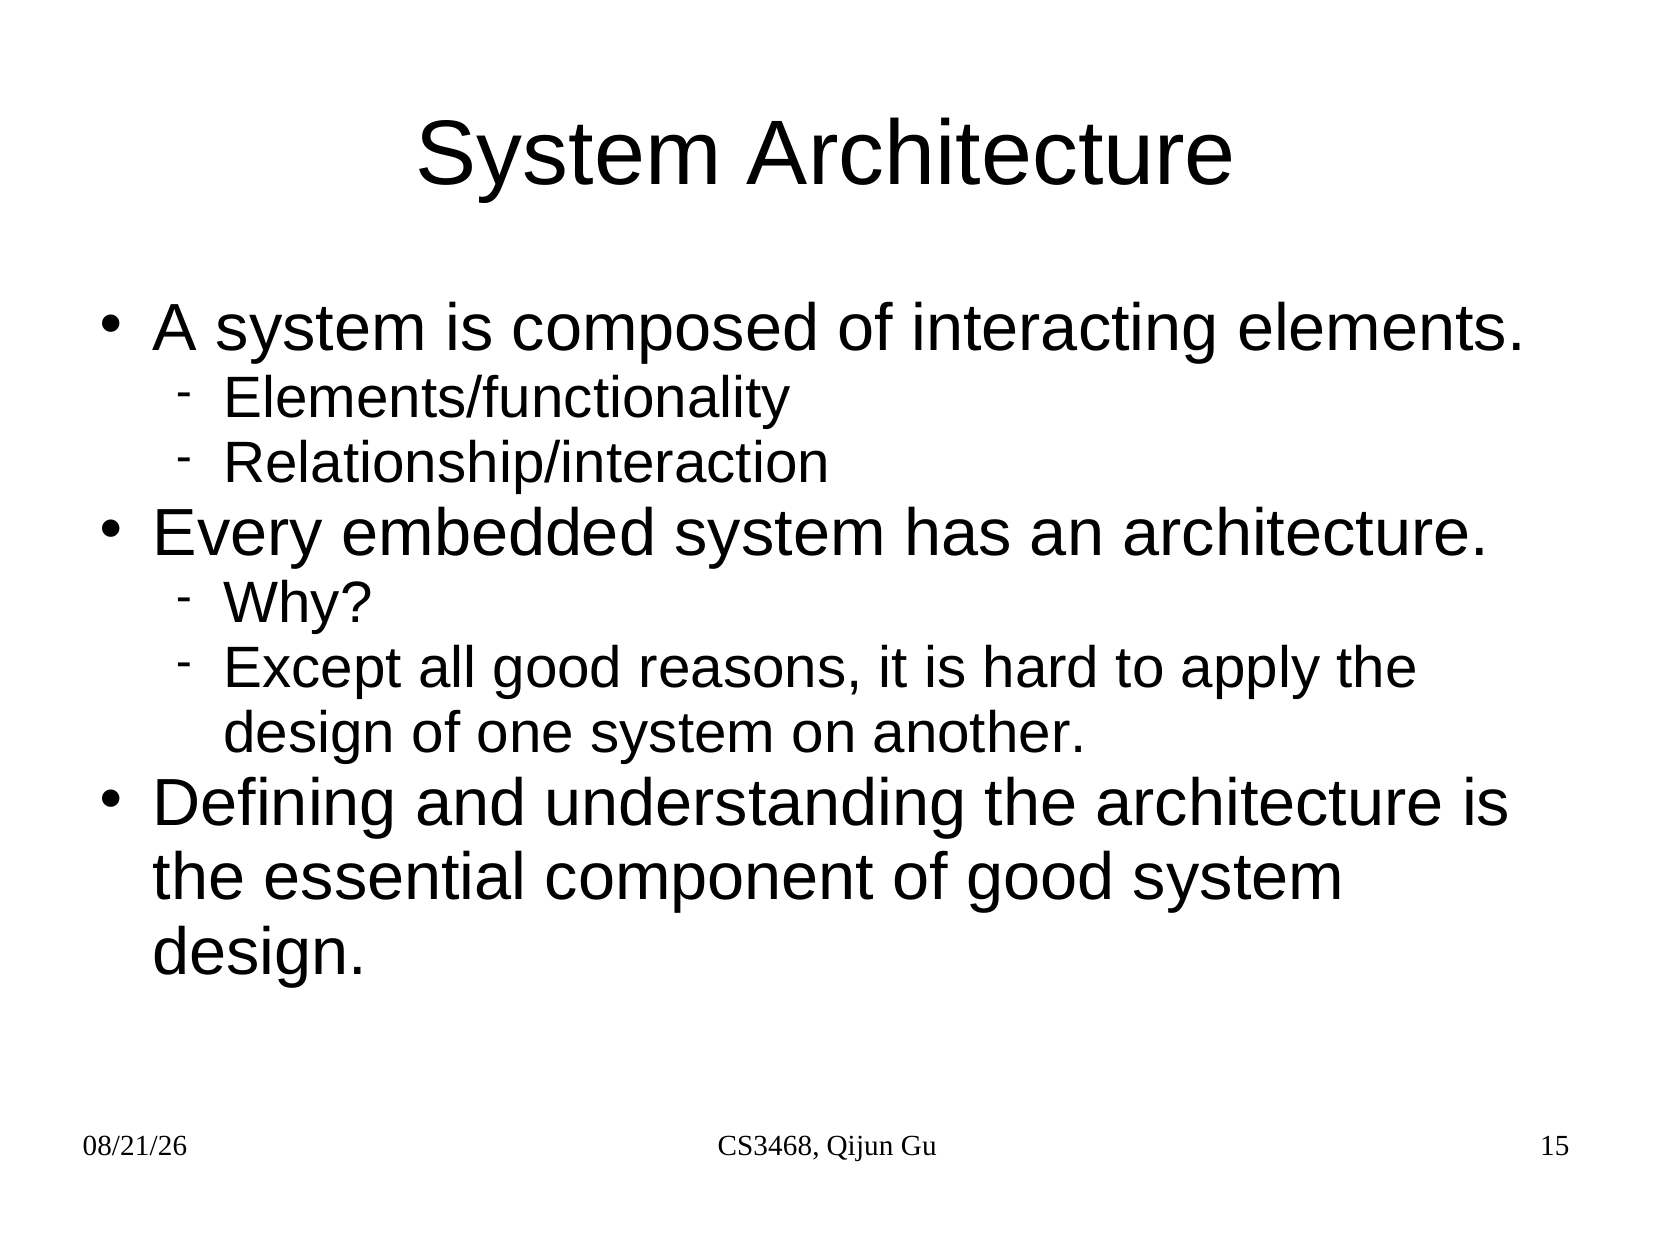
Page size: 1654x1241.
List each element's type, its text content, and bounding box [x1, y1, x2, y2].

list A system is composed of interacting elements. Elements/functionality Relationship/interaction Every embedded system has an architecture. Why? Except all good reasons, it is hard to apply the design of one system on another. Defining and understanding the architecture is the essential component of good system design. [82, 290, 1571, 1094]
title System Architecture [82, 56, 1571, 249]
